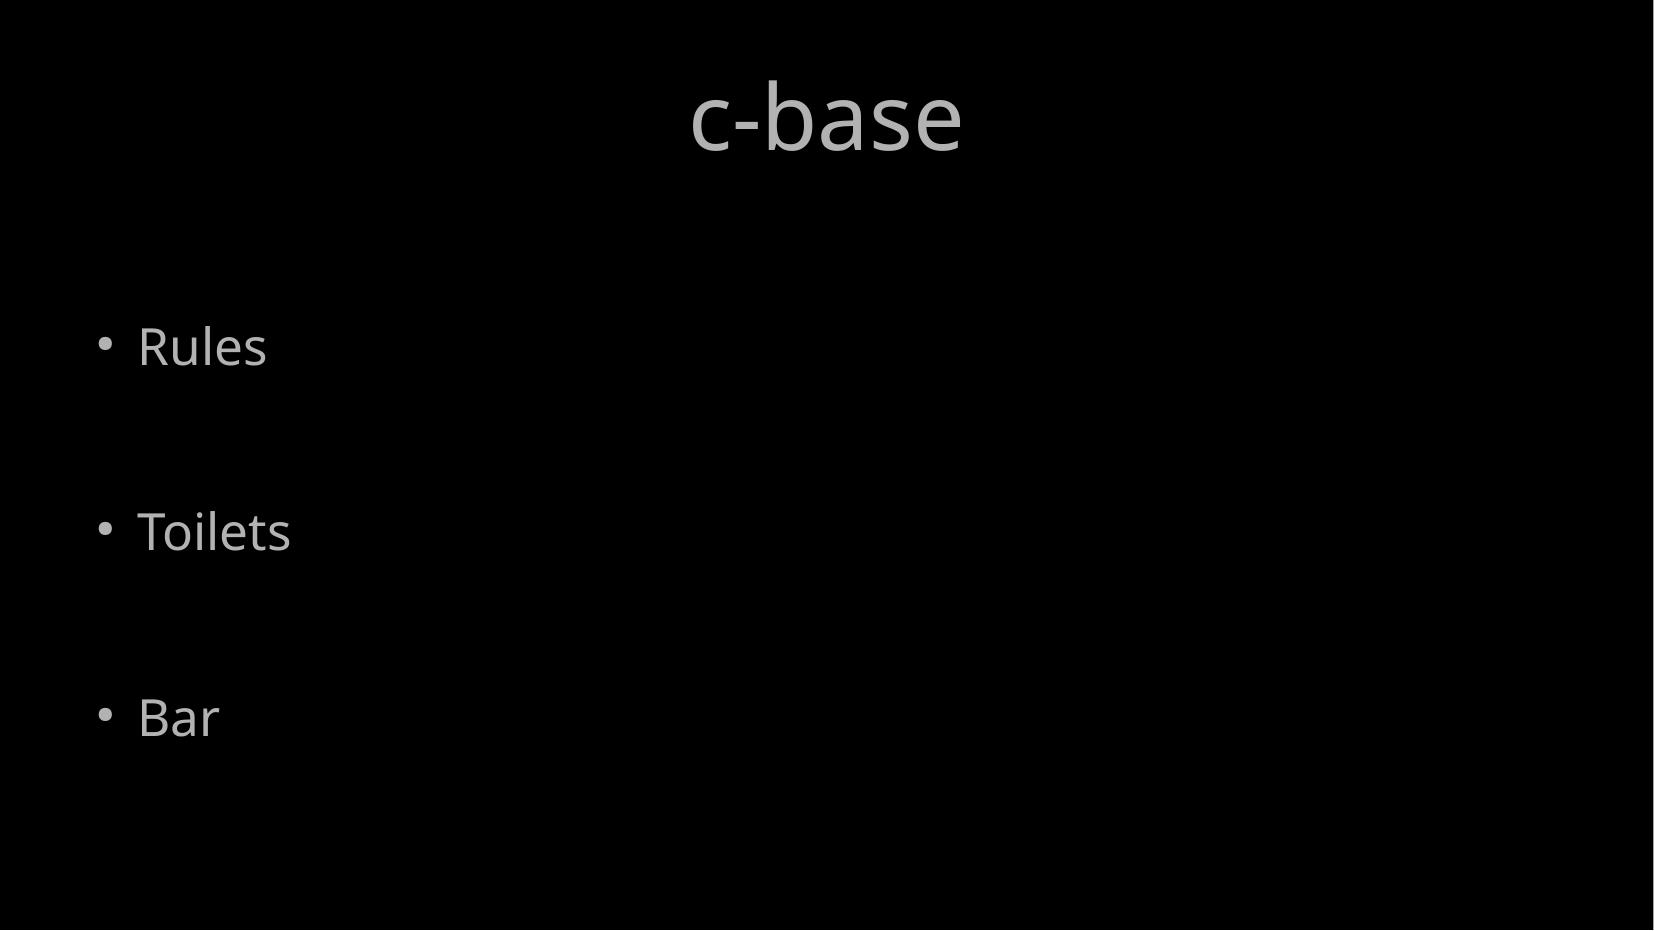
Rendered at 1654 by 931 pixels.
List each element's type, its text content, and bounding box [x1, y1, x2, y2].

list Rules Toilets Bar [82, 217, 1571, 758]
title c-base [82, 37, 1571, 193]
